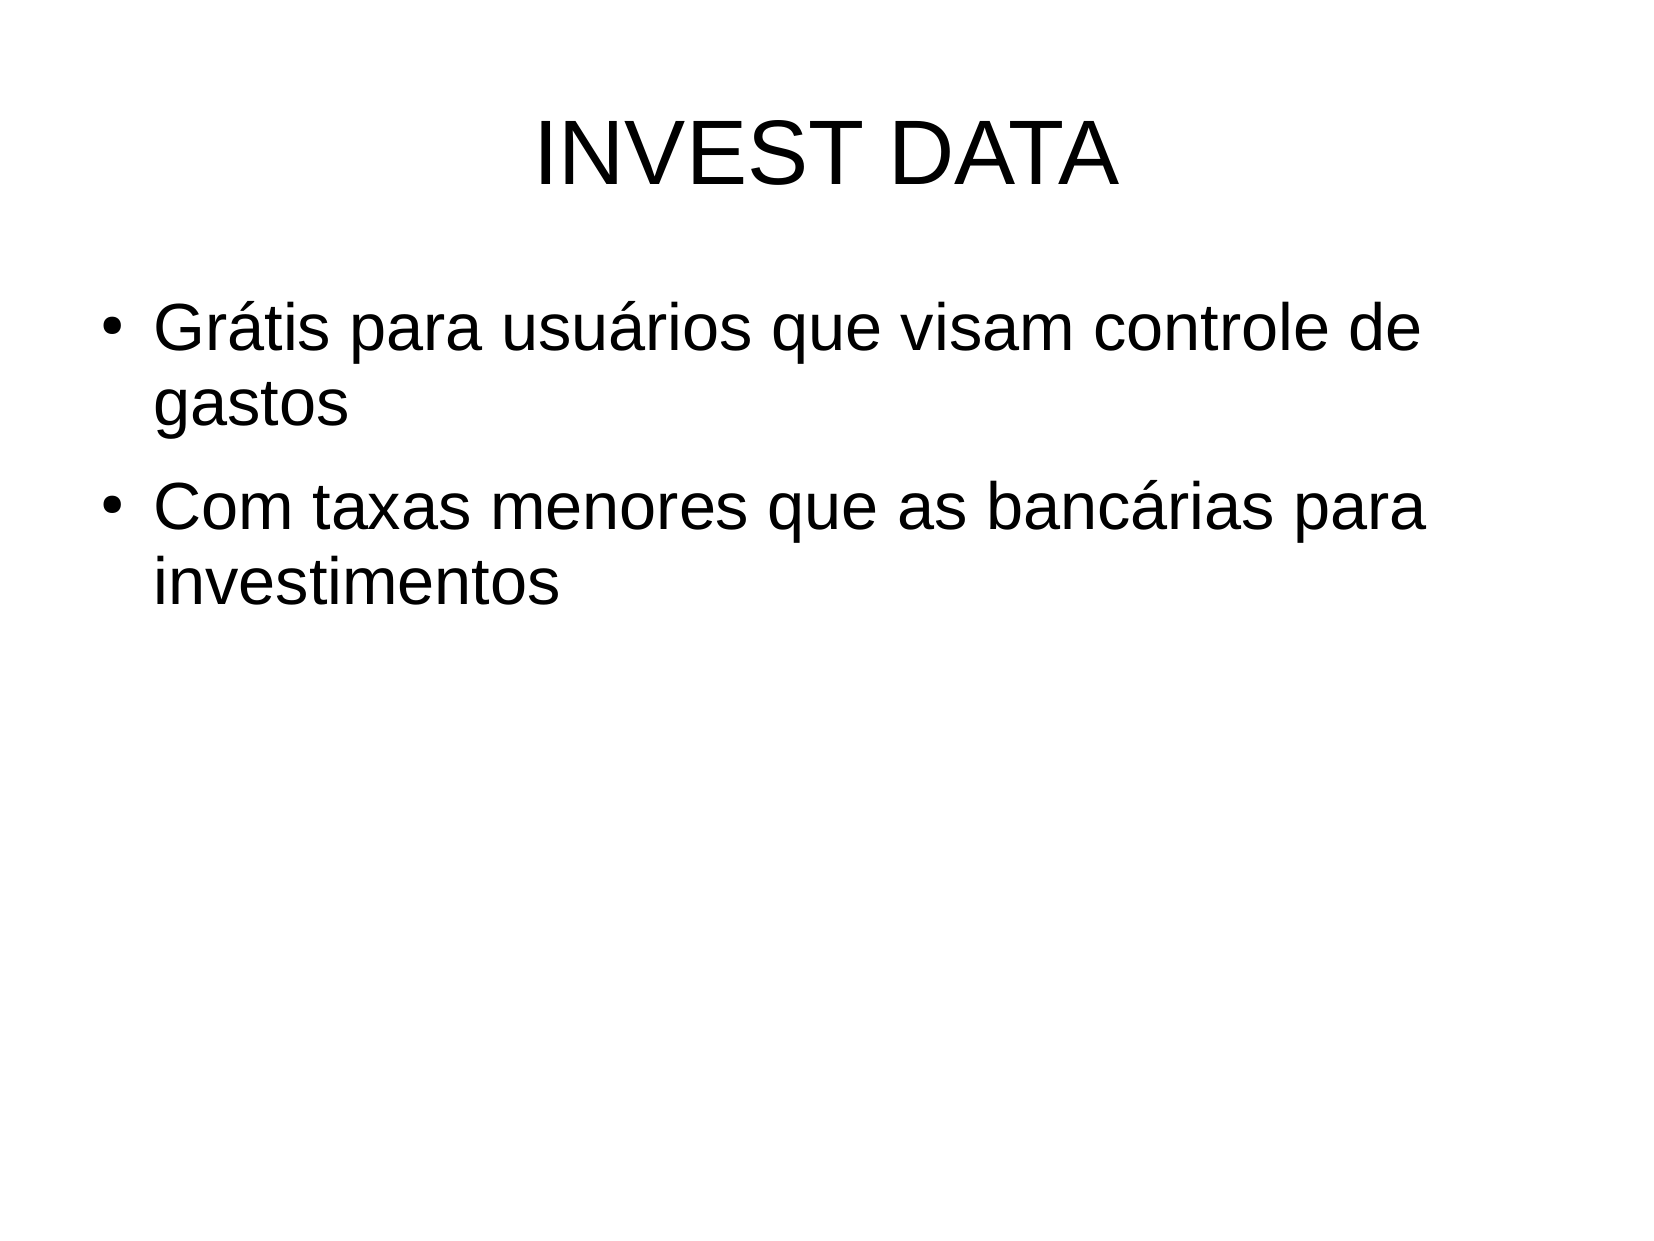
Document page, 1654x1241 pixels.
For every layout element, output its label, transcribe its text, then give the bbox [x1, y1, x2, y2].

list Grátis para usuários que visam controle de gastos Com taxas menores que as bancárias para investimentos [82, 290, 1571, 1010]
title INVEST DATA [82, 49, 1571, 257]
